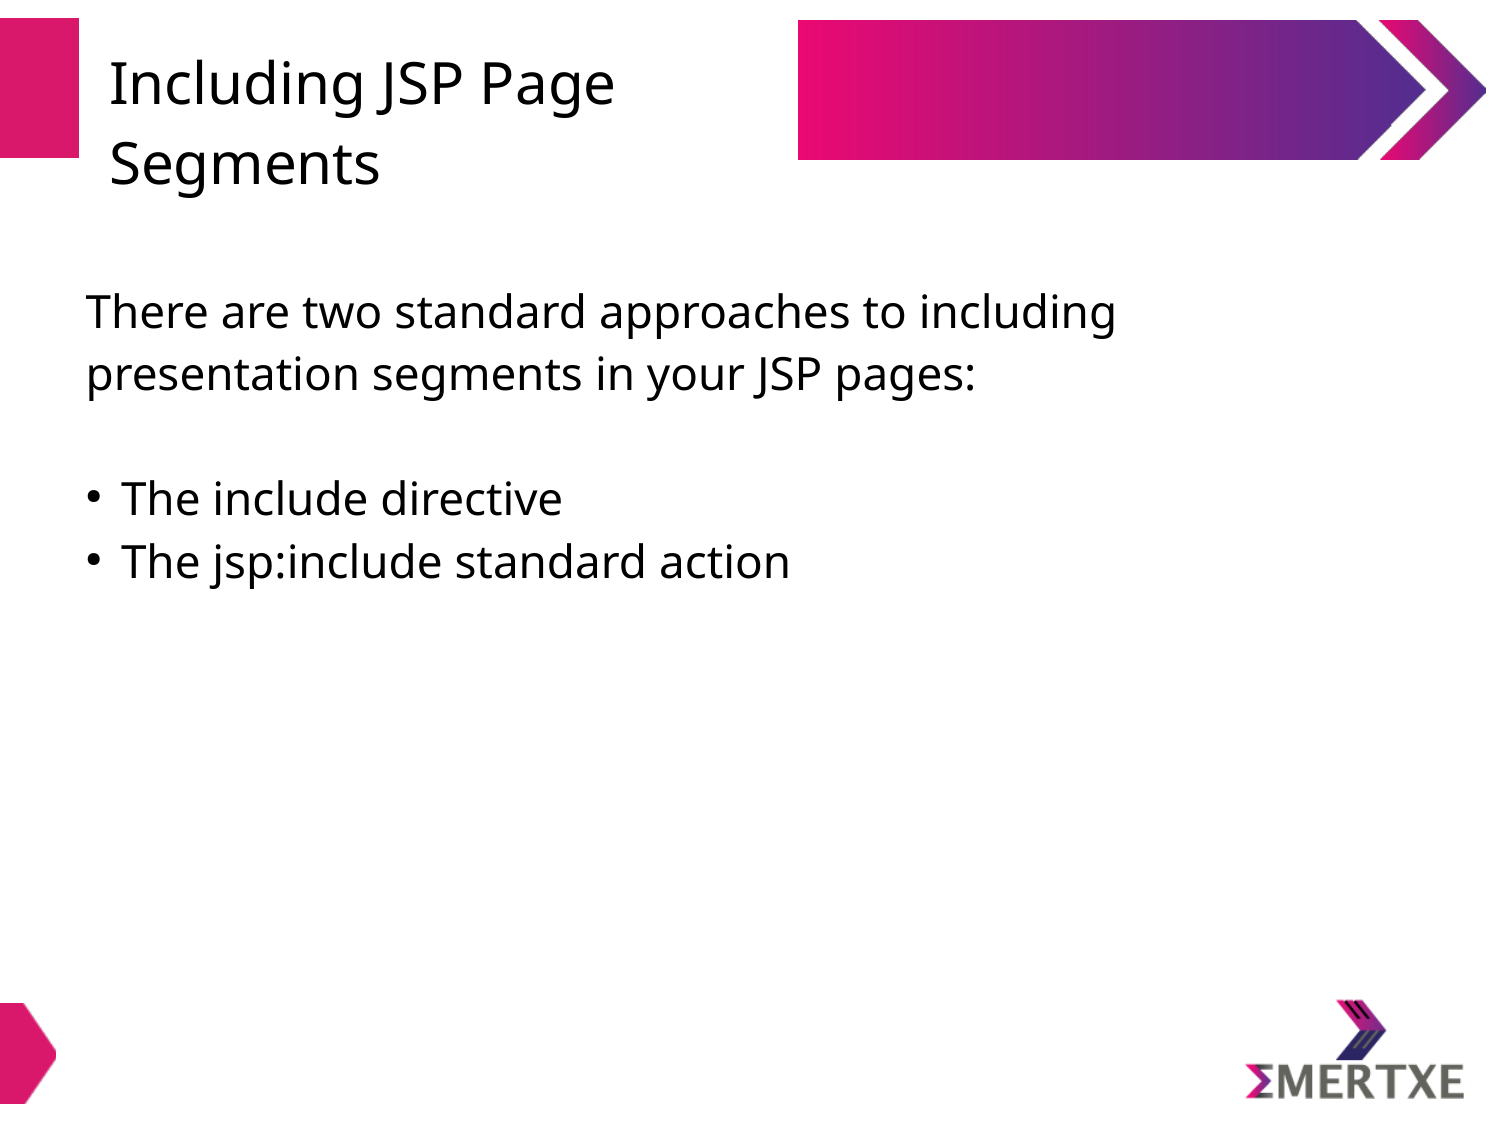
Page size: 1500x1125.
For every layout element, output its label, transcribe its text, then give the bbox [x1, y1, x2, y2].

picture [798, 20, 1486, 160]
text_box Including JSP Page Segments [94, 35, 756, 187]
text_box There are two standard approaches to including presentation segments in your JSP pages: The include directive The jsp:include standard action [70, 271, 1394, 554]
picture [1245, 996, 1465, 1099]
